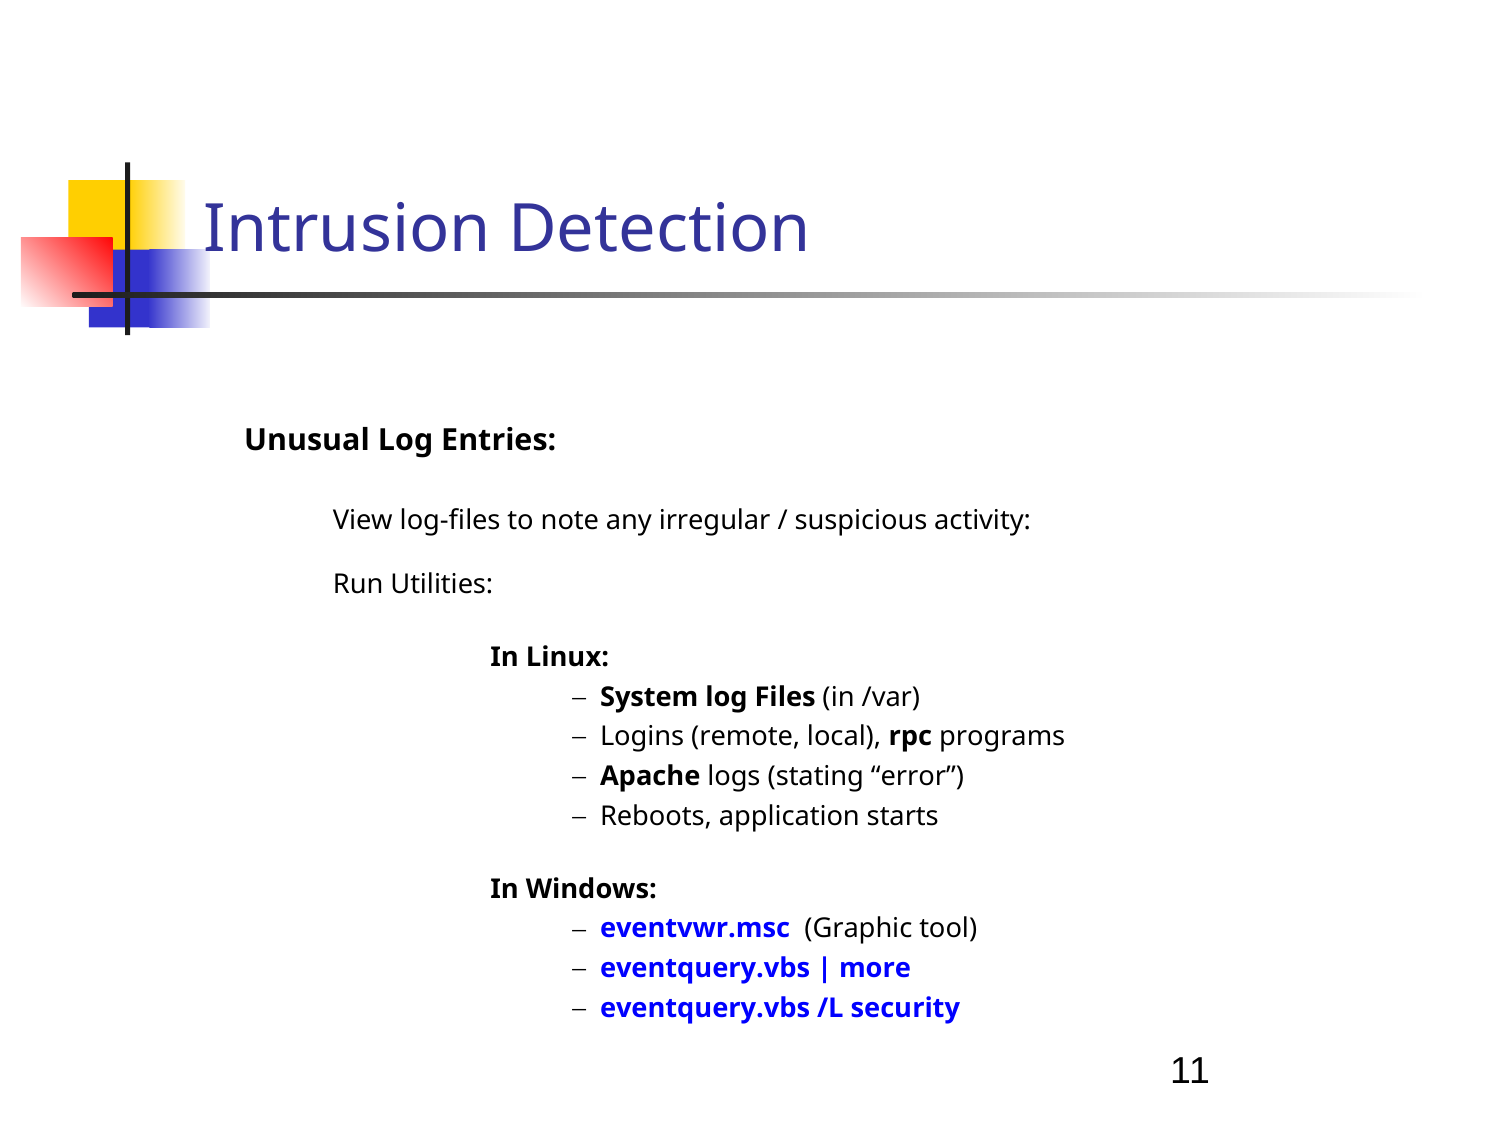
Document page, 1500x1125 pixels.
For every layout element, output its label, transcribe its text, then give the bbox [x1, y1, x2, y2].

title Intrusion Detection [188, 35, 1468, 276]
list Unusual Log Entries: View log-files to note any irregular / suspicious activity: Run Utilities: In Linux: System log Files (in /var) Logins (remote, local), rpc programs Apache logs (stating “error”) Reboots, application starts In Windows: eventvwr.msc (Graphic tool) eventquery.vbs | more eventquery.vbs /L security [229, 365, 1434, 1034]
